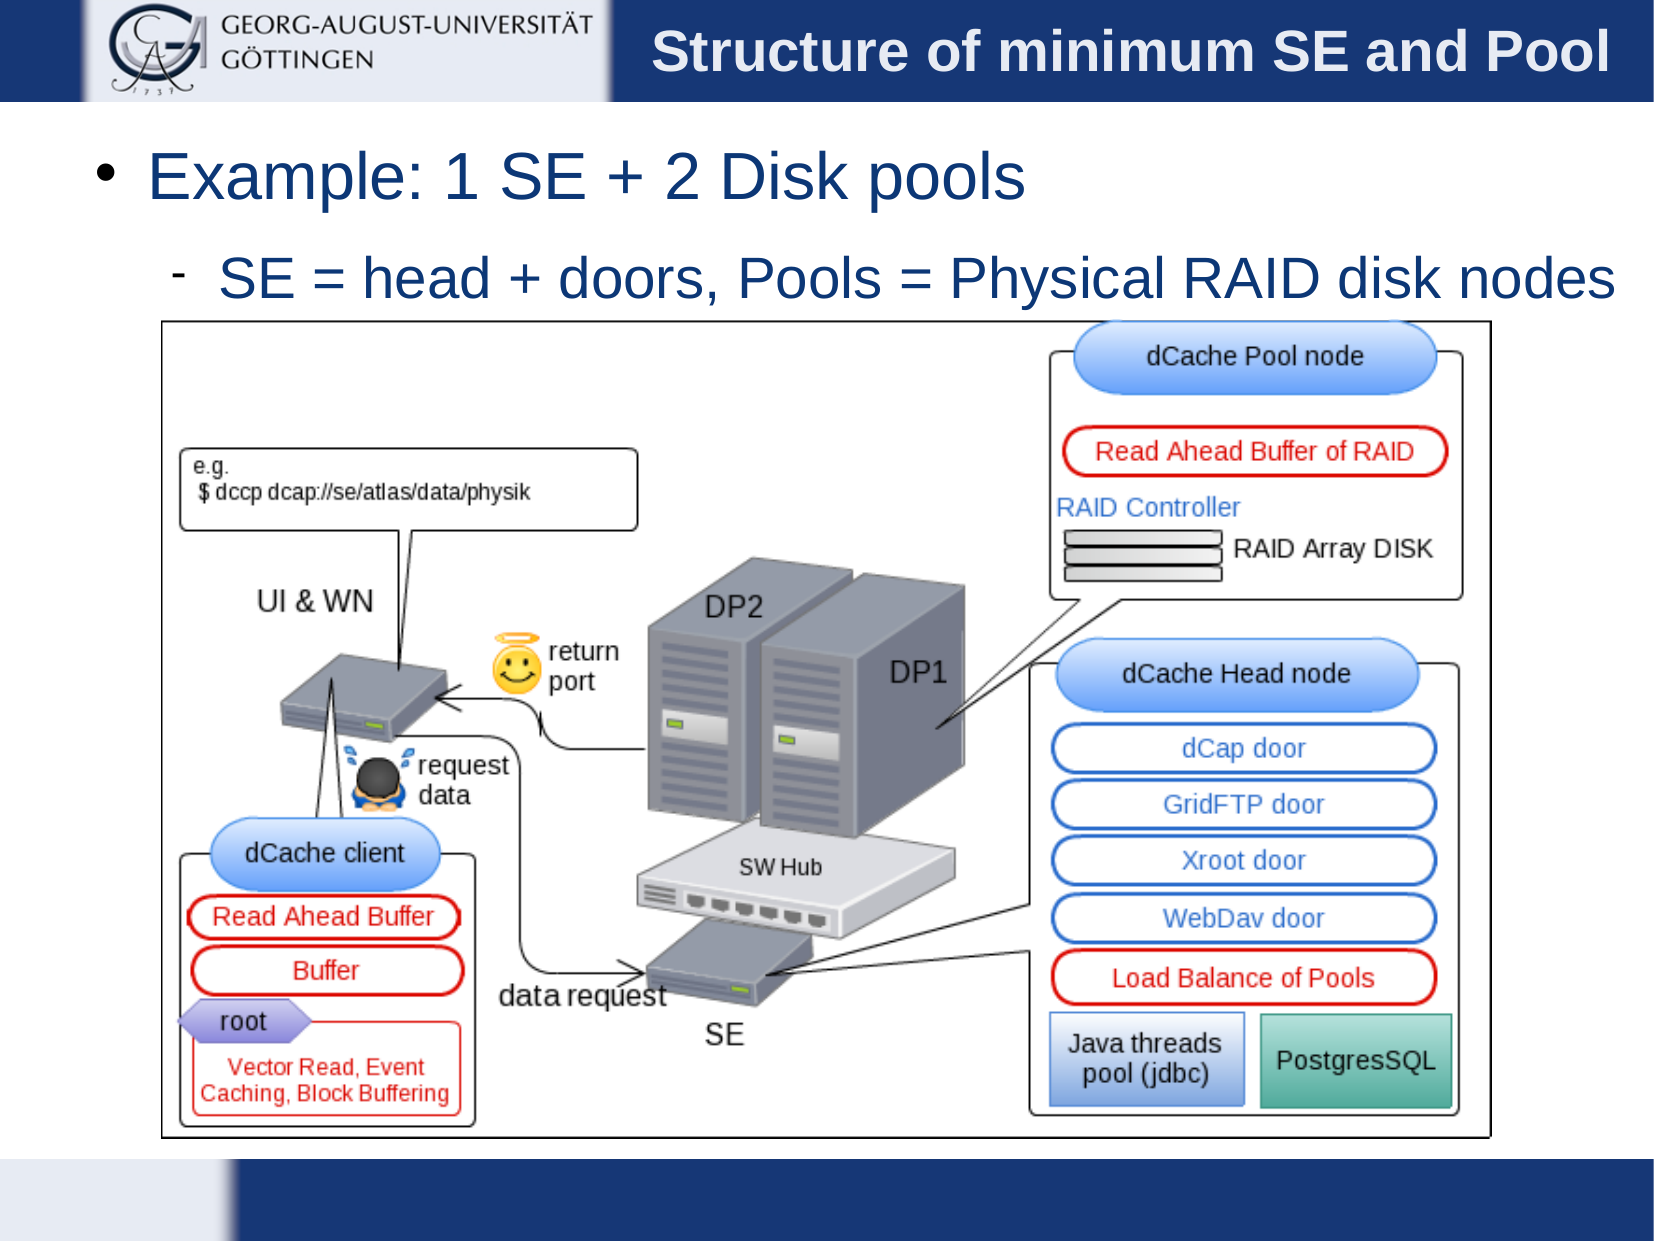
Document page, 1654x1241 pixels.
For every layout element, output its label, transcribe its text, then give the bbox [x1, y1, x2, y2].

picture [161, 319, 1492, 1139]
title Structure of minimum SE and Pool [637, 0, 1613, 100]
picture [0, 0, 1654, 102]
list Example: 1 SE + 2 Disk pools SE = head + doors, Pools = Physical RAID disk nodes [76, 135, 1625, 308]
picture [0, 1159, 1654, 1241]
